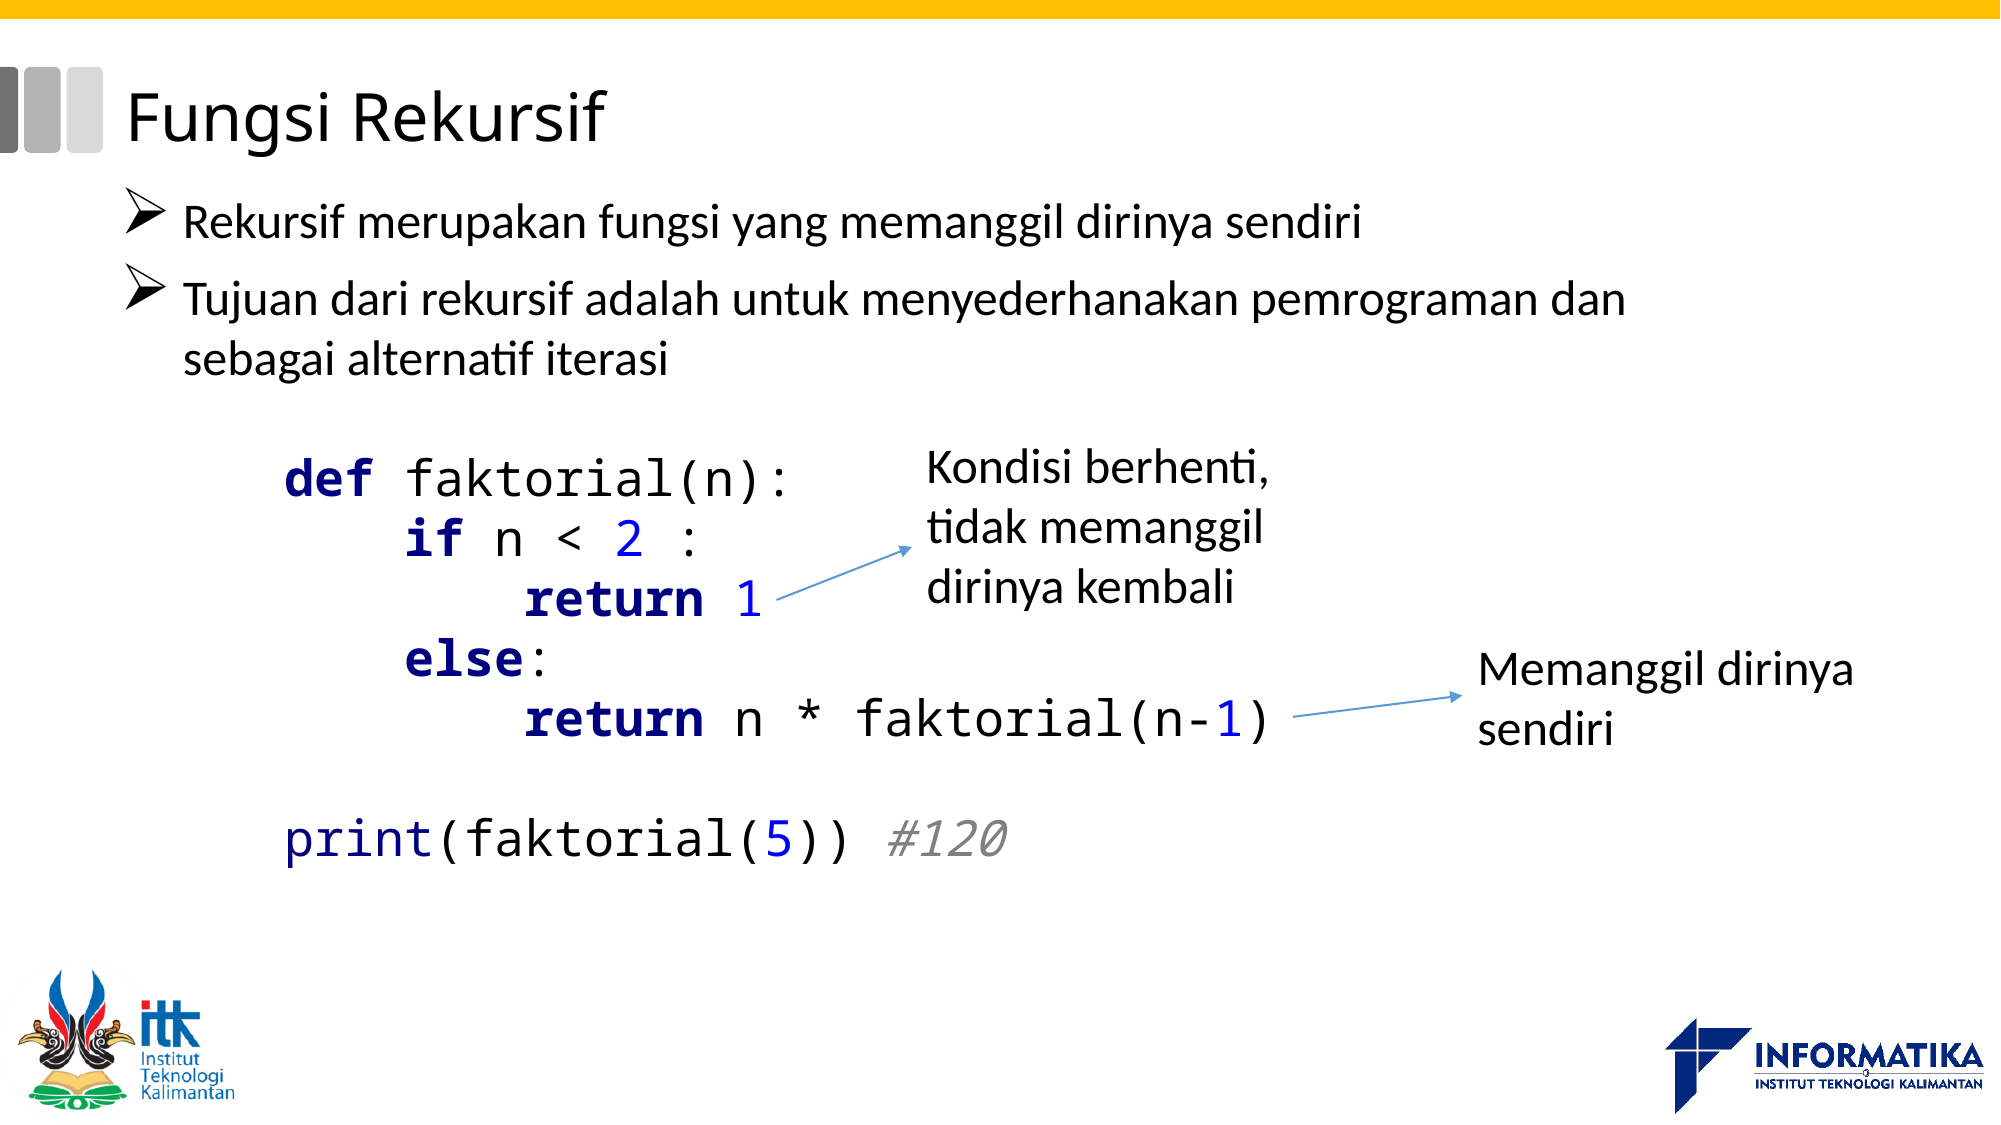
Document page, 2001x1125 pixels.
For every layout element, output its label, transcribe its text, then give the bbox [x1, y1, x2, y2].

title Fungsi Rekursif [105, 63, 1831, 282]
text_box Memanggil dirinya sendiri [1462, 628, 1934, 763]
text_box Rekursif merupakan fungsi yang memanggil dirinya sendiri Tujuan dari rekursif adalah untuk menyederhanakan pemrograman dan sebagai alternatif iterasi [105, 181, 1791, 393]
text_box Kondisi berhenti, tidak memanggil dirinya kembali [911, 425, 1383, 621]
picture [1664, 1017, 1984, 1114]
picture [0, 935, 253, 1125]
text_box [0, 0, 2000, 19]
text_box def faktorial(n): if n < 2 : return 1 else: return n * faktorial(n-1) print(faktorial(5)) #120 [264, 436, 1320, 937]
